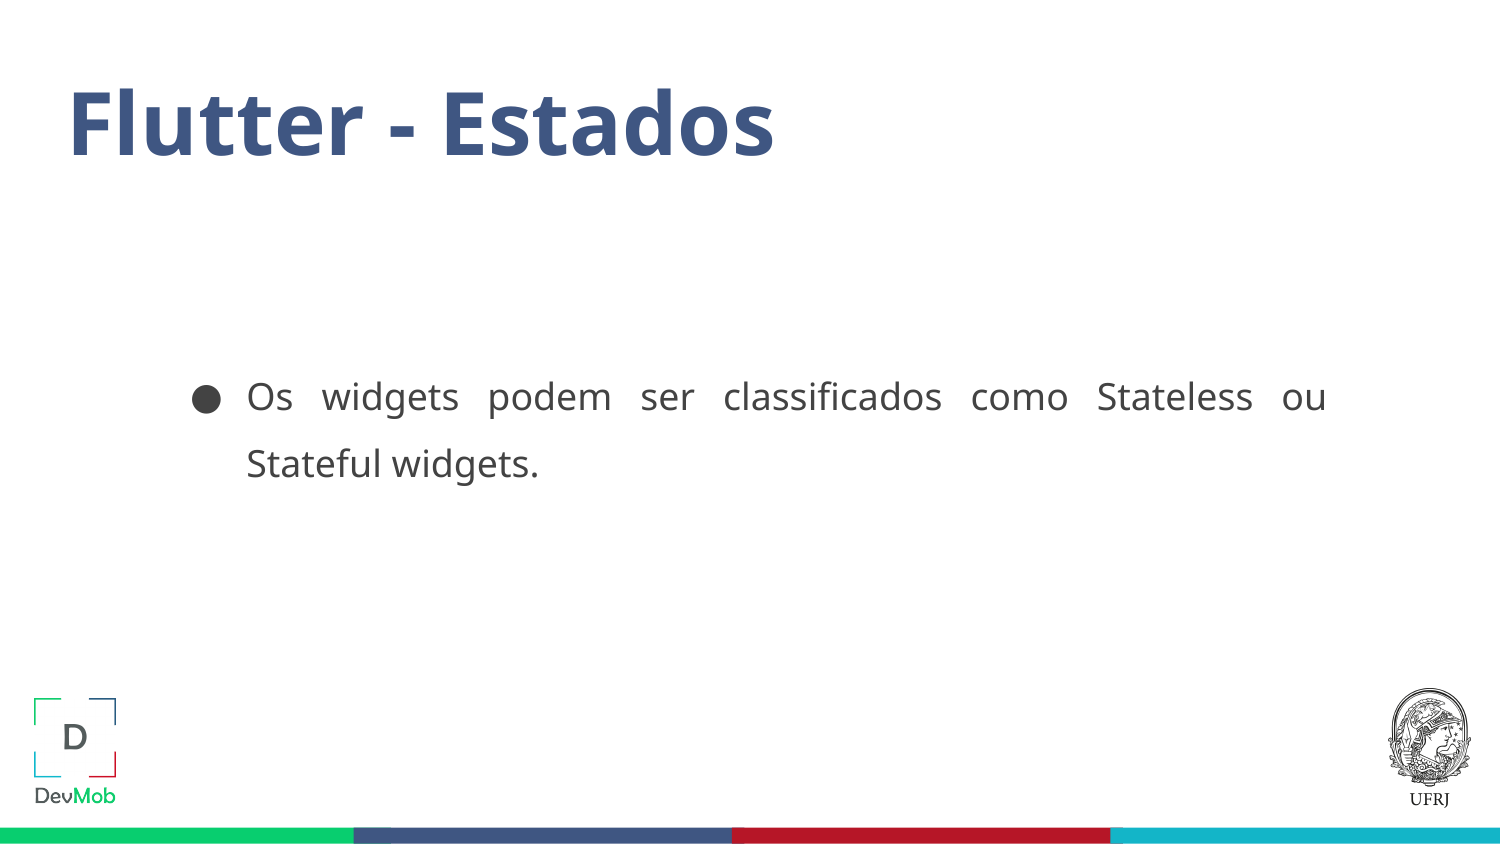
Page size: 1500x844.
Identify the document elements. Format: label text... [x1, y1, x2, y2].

picture [1388, 688, 1471, 808]
picture [34, 698, 116, 808]
title Flutter - Estados [51, 51, 1449, 189]
list Os widgets podem ser classificados como Stateless ou Stateful widgets. [156, 335, 1344, 509]
